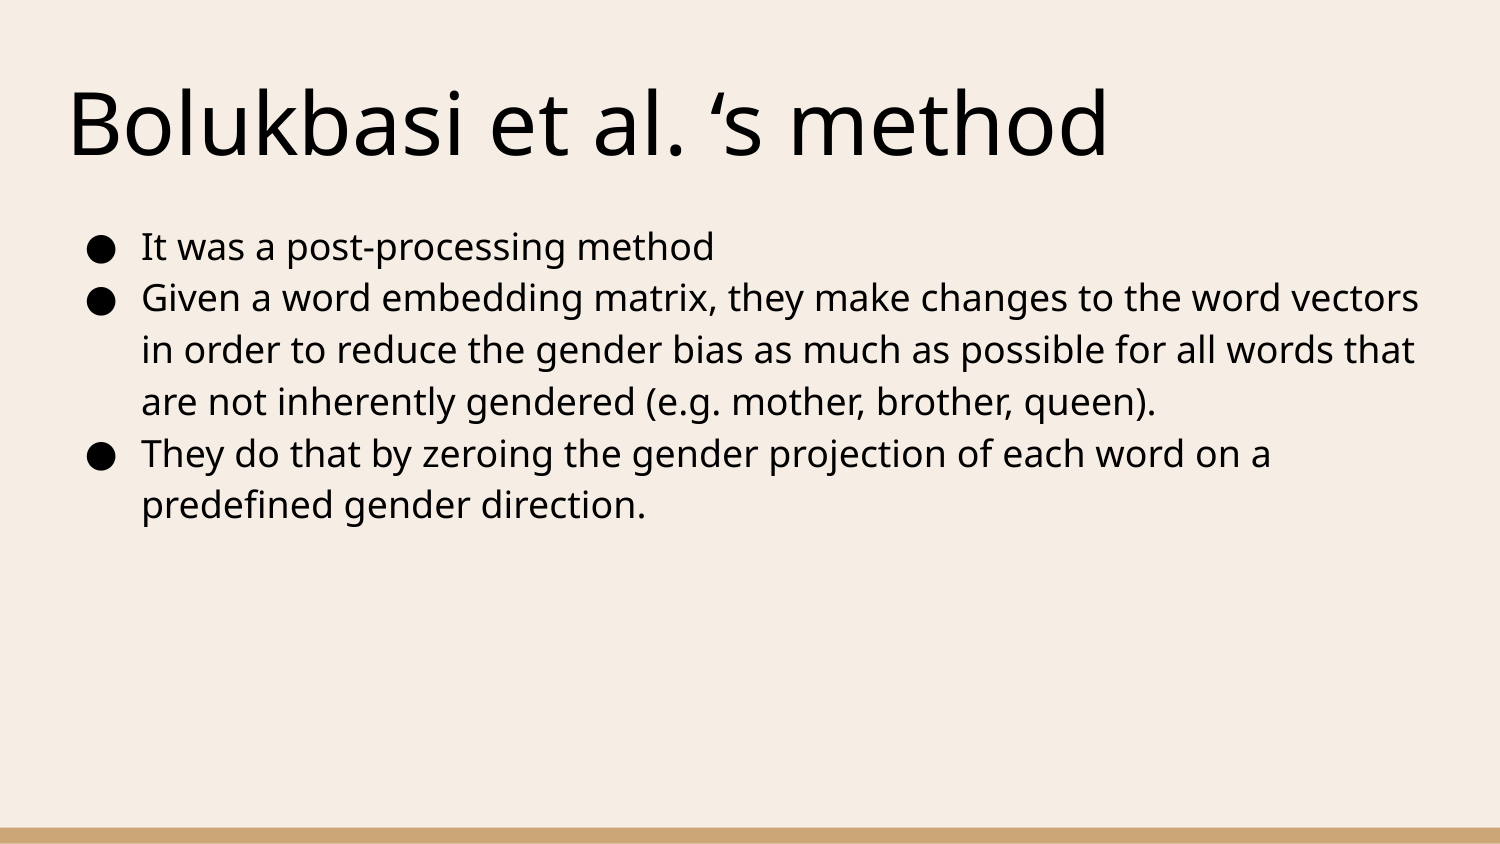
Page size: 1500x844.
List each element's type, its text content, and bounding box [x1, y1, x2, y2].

list It was a post-processing method Given a word embedding matrix, they make changes to the word vectors in order to reduce the gender bias as much as possible for all words that are not inherently gendered (e.g. mother, brother, queen). They do that by zeroing the gender projection of each word on a predefined gender direction. [51, 200, 1449, 752]
title Bolukbasi et al. ‘s method [51, 51, 1449, 189]
